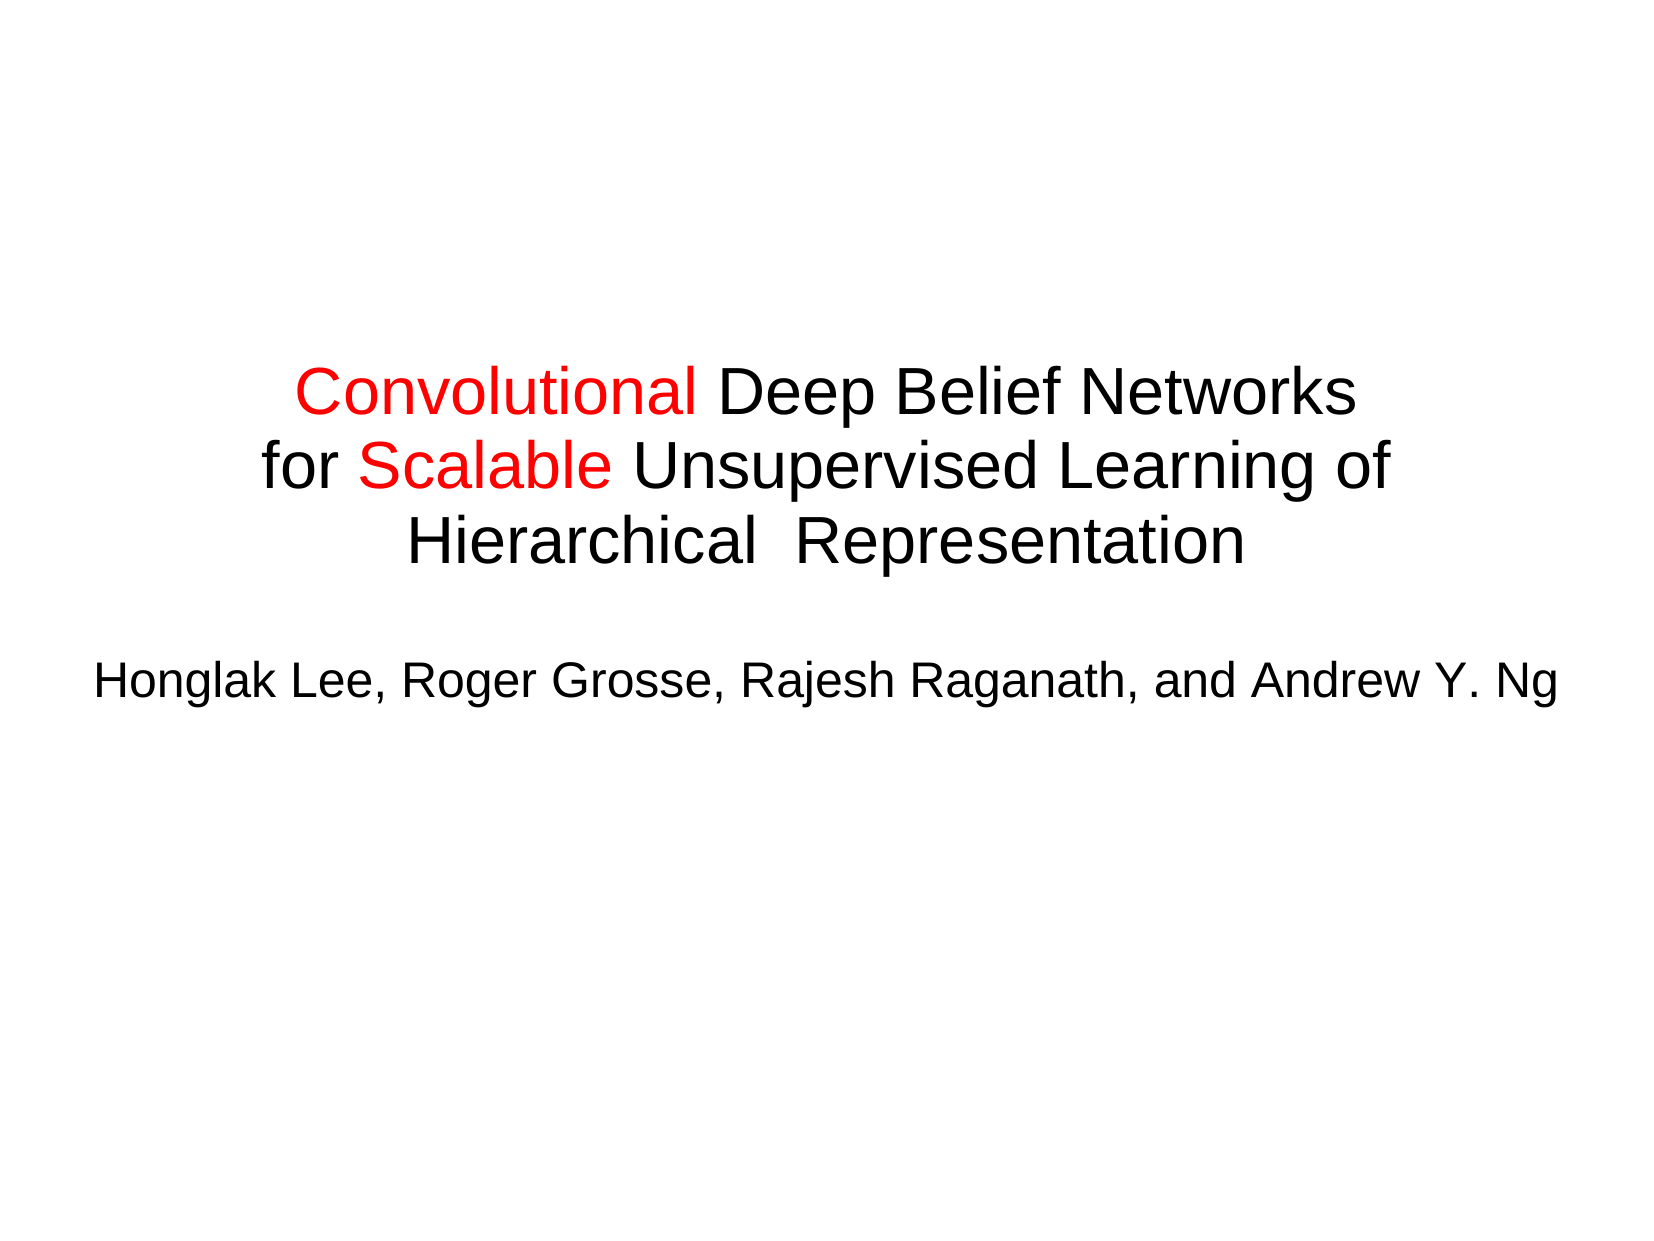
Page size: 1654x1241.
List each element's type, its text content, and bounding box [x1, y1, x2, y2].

text_box Convolutional Deep Belief Networks for Scalable Unsupervised Learning of Hierarchical Representation Honglak Lee, Roger Grosse, Rajesh Raganath, and Andrew Y. Ng [82, 49, 1571, 1010]
